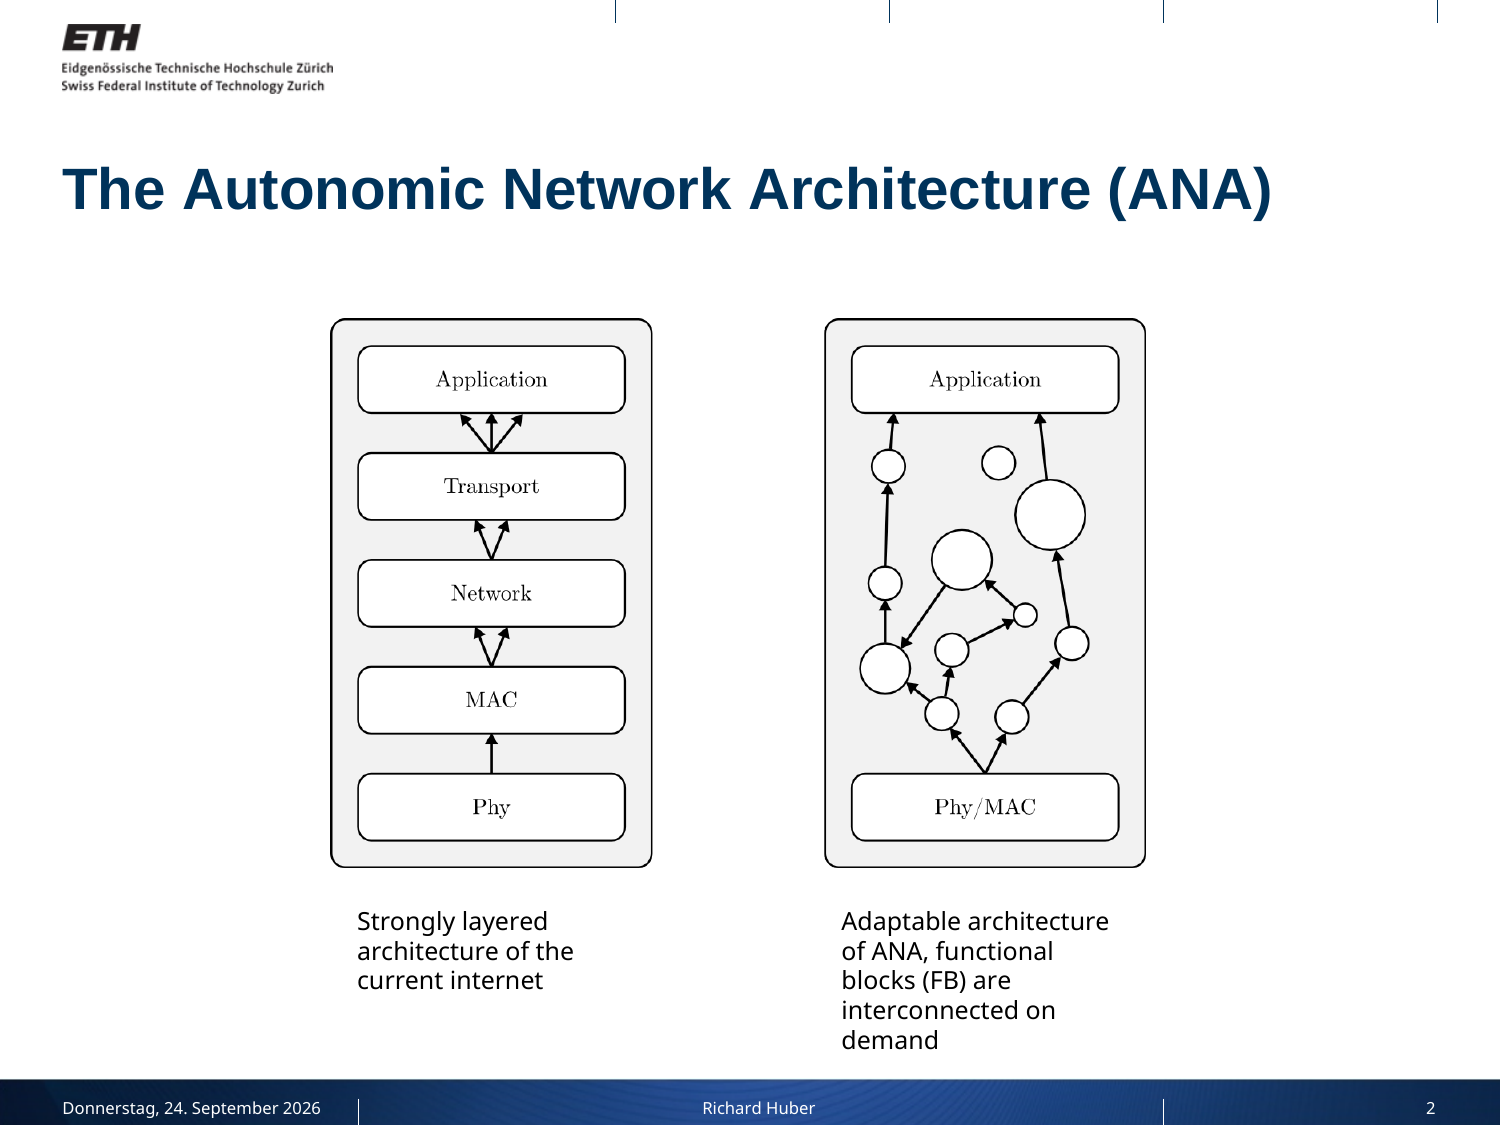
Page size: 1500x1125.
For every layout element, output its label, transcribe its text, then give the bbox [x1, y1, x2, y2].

text_box Strongly layered architecture of the current internet [342, 897, 650, 1003]
title The Autonomic Network Architecture (ANA) [62, 157, 1438, 296]
text_box Adaptable architecture of ANA, functional blocks (FB) are interconnected on demand [826, 897, 1135, 1063]
picture [0, 1078, 1500, 1125]
picture [62, 24, 333, 94]
picture [330, 318, 1146, 868]
